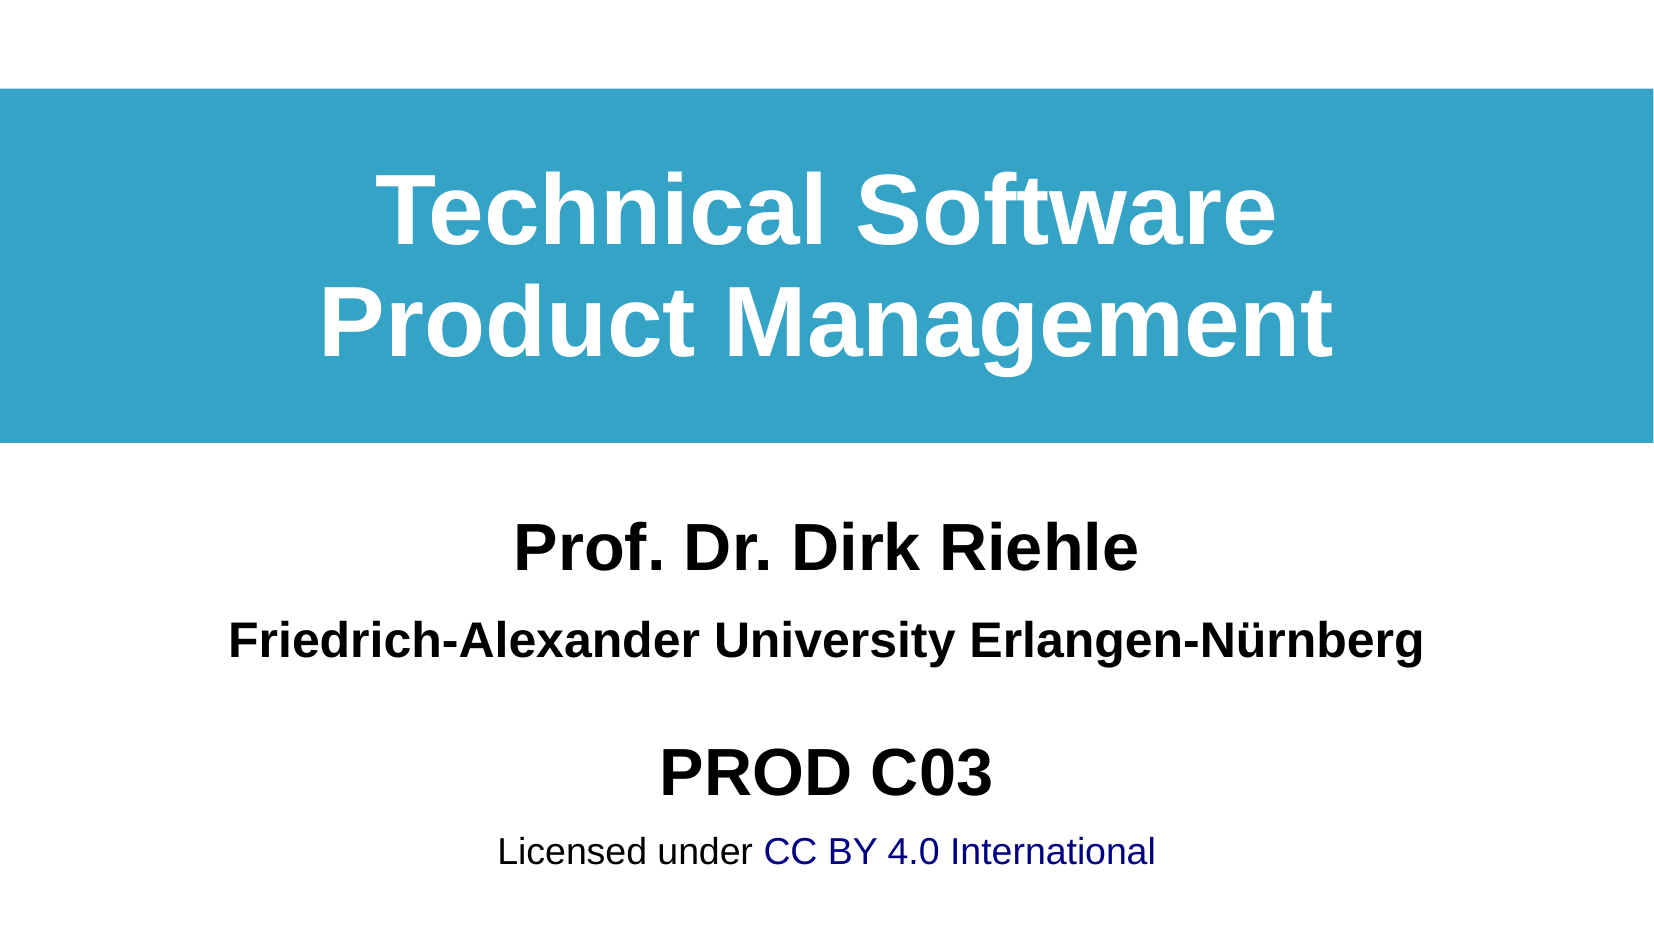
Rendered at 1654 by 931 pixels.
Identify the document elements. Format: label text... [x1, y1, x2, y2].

title Technical Software Product Management [0, 88, 1654, 443]
subtitle Prof. Dr. Dirk Riehle Friedrich-Alexander University Erlangen-Nürnberg PROD C03 Licensed under CC BY 4.0 International [29, 472, 1625, 886]
